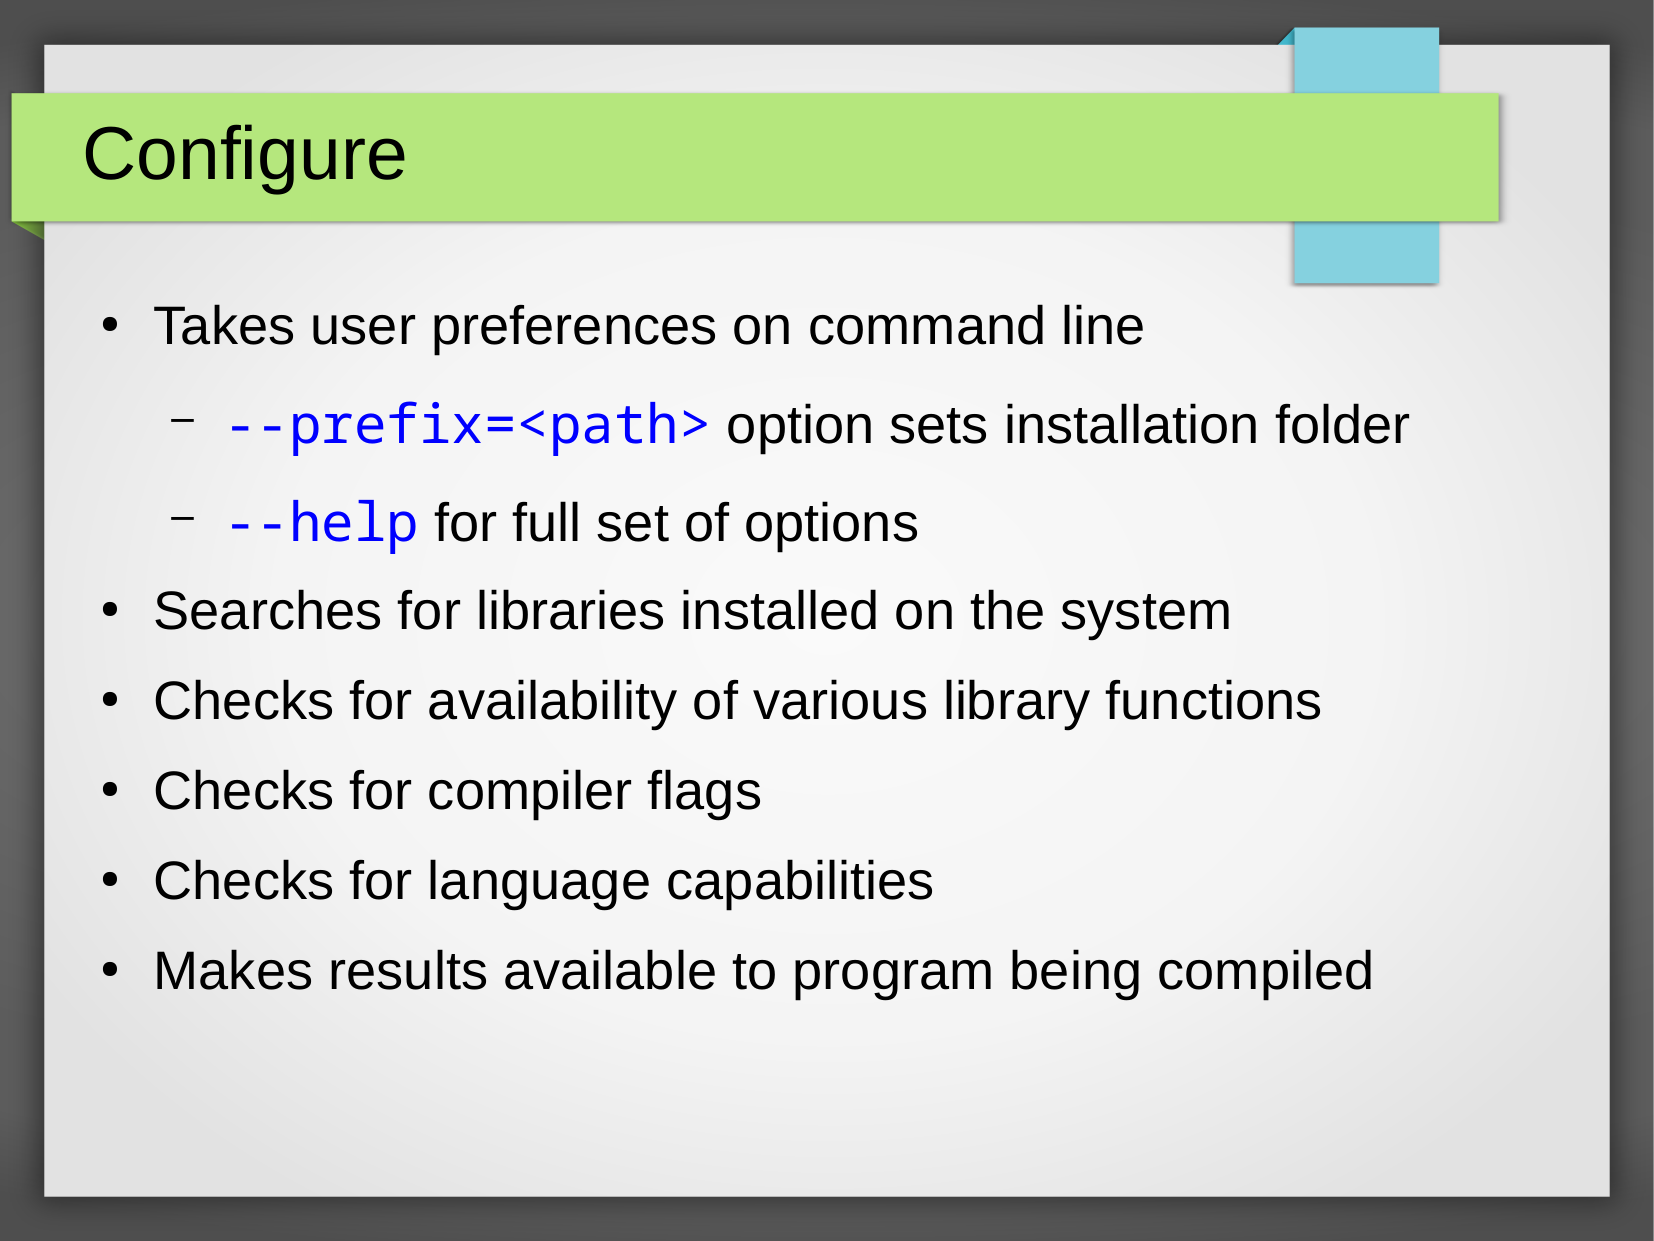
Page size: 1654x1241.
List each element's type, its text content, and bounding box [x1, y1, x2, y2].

list Takes user preferences on command line --prefix=<path> option sets installation folder --help for full set of options Searches for libraries installed on the system Checks for availability of various library functions Checks for compiler flags Checks for language capabilities Makes results available to program being compiled [82, 295, 1571, 1015]
title Configure [82, 94, 1264, 213]
picture [0, 0, 1654, 1241]
